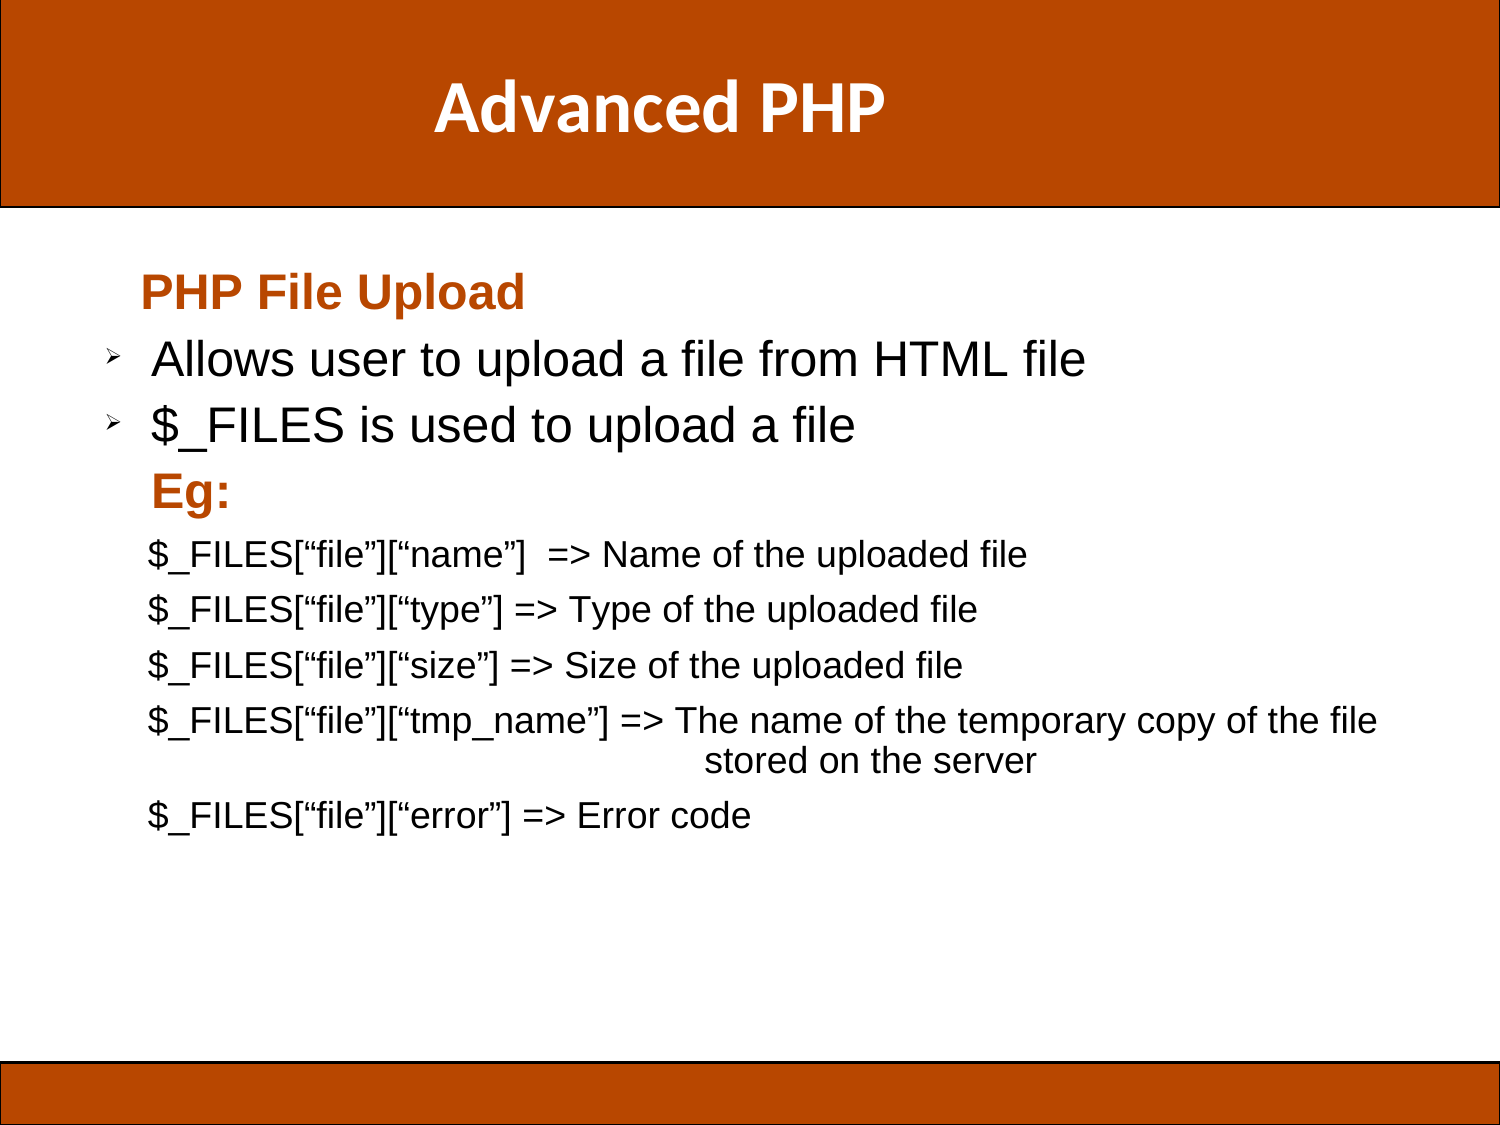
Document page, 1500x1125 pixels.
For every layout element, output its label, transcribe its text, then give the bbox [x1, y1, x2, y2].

list PHP File Upload Allows user to upload a file from HTML file $_FILES is used to upload a file Eg: $_FILES[“file”][“name”] => Name of the uploaded file $_FILES[“file”][“type”] => Type of the uploaded file $_FILES[“file”][“size”] => Size of the uploaded file $_FILES[“file”][“tmp_name”] => The name of the temporary copy of the file stored on the server $_FILES[“file”][“error”] => Error code [29, 196, 1418, 911]
text_box Advanced PHP [202, 67, 1119, 155]
